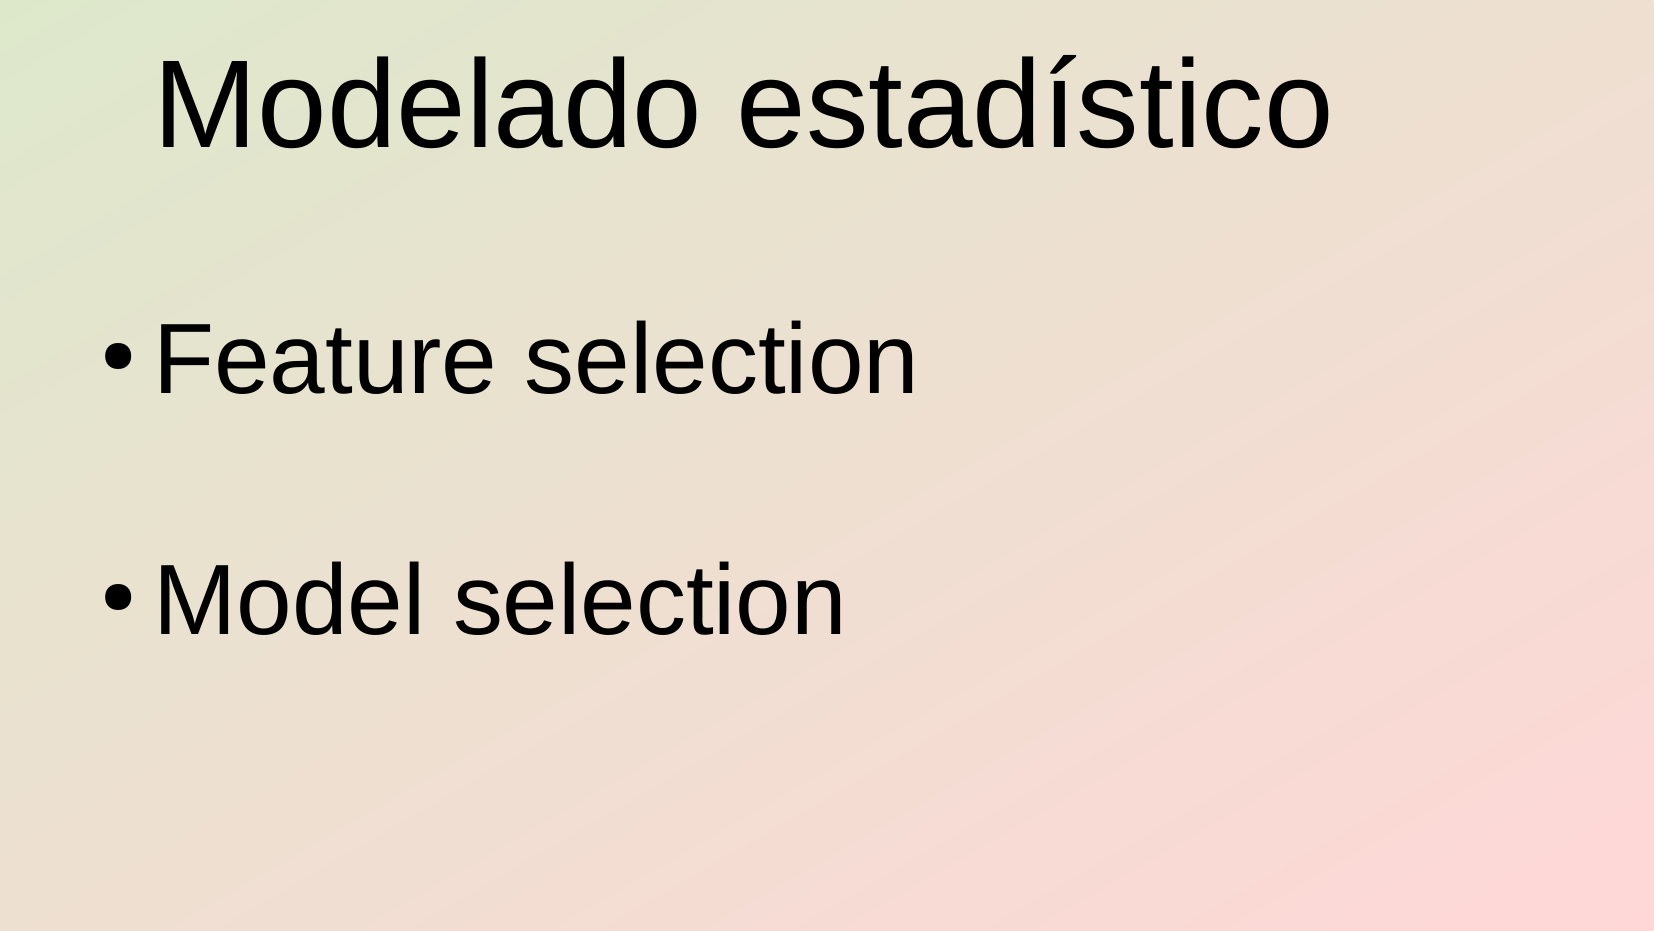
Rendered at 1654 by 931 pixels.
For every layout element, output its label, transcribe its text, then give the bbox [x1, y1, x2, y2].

list Modelado estadístico Feature selection Model selection [82, 34, 1571, 657]
